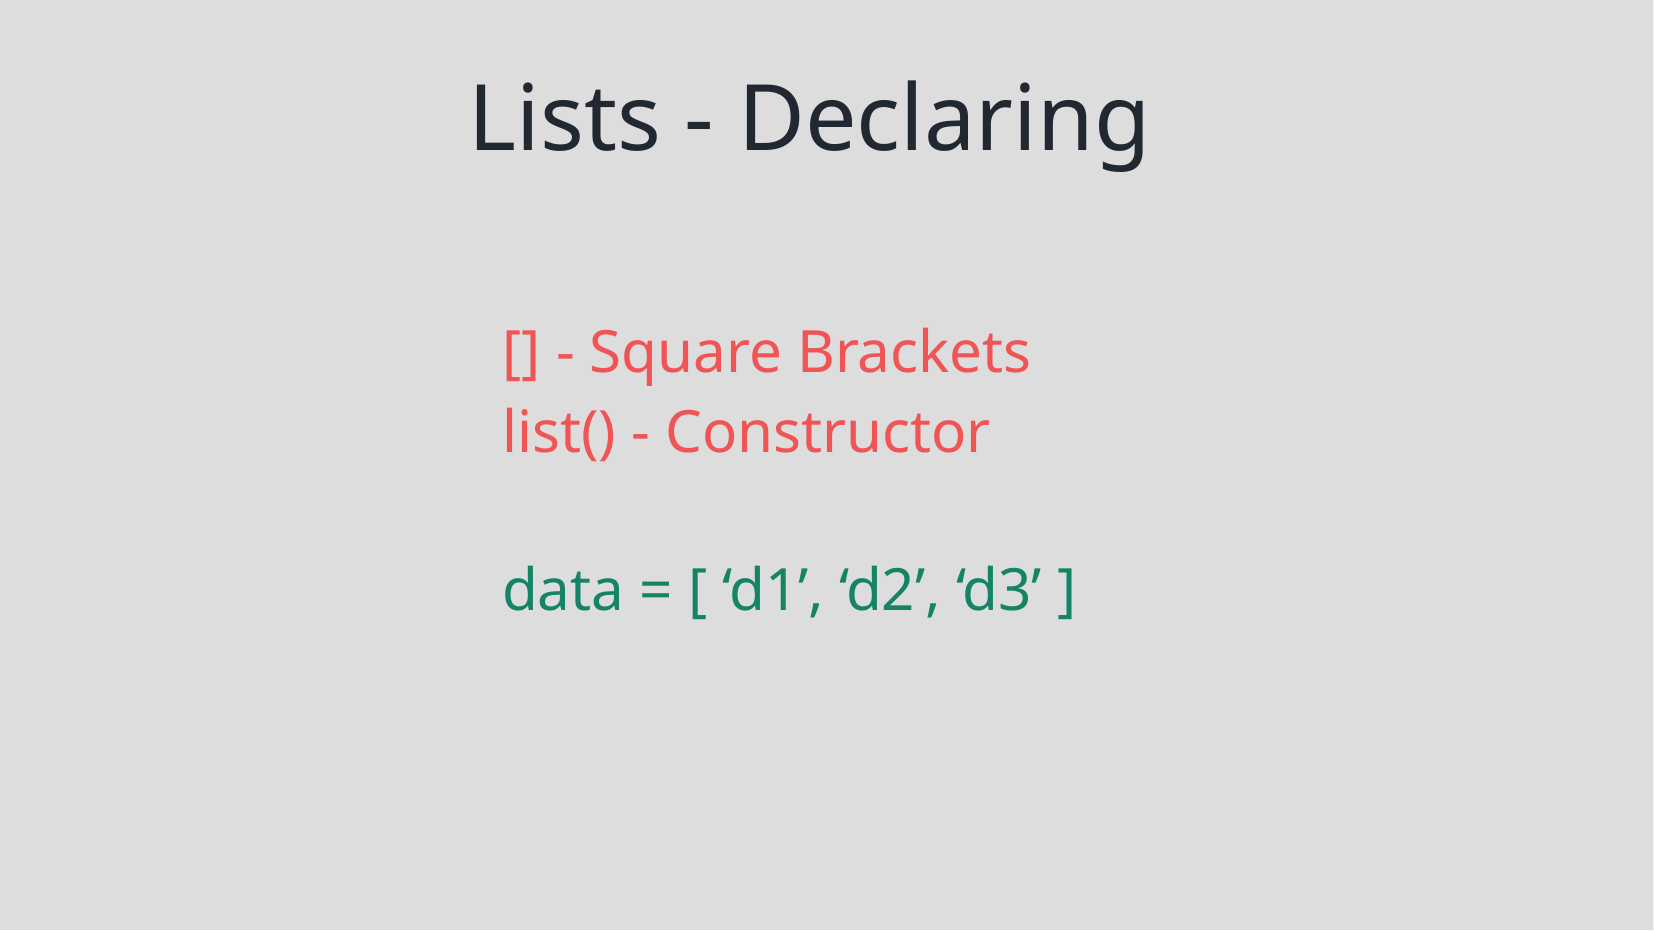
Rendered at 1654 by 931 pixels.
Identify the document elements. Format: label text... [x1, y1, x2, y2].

text_box [] - Square Brackets list() - Constructor data = [ ‘d1’, ‘d2’, ‘d3’ ] [487, 303, 1654, 751]
title Lists - Declaring [82, 37, 1538, 193]
